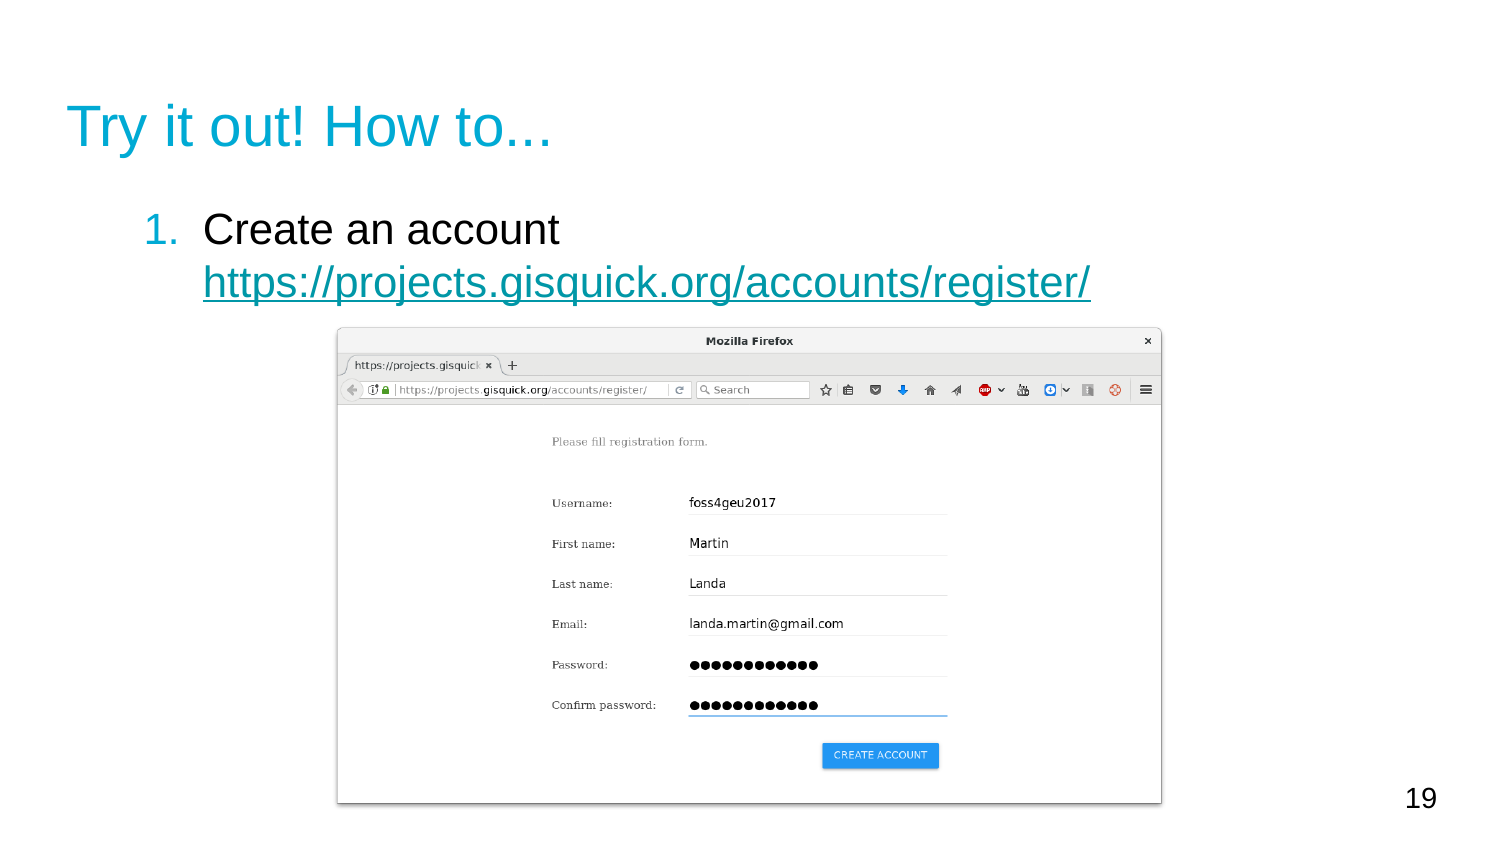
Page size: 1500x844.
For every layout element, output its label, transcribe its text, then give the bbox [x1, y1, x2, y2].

slide_number <číslo> [1389, 764, 1480, 830]
picture [330, 322, 1168, 810]
title Try it out! How to... [51, 72, 1449, 167]
list Create an account https://projects.gisquick.org/accounts/register/ [112, 185, 1388, 747]
